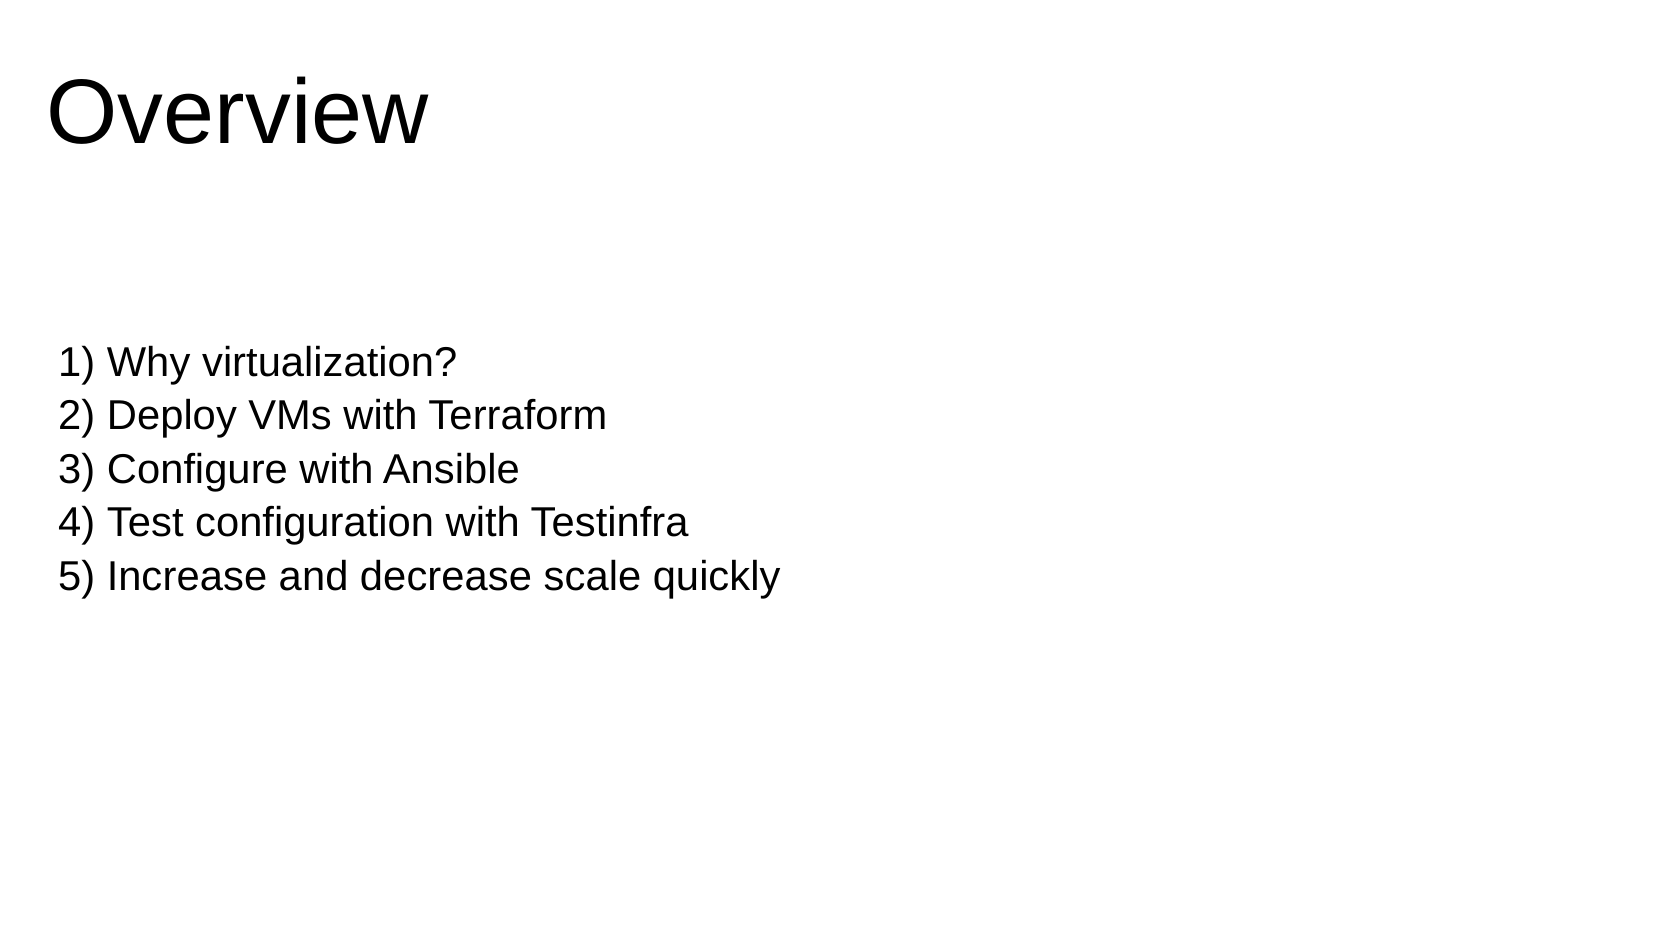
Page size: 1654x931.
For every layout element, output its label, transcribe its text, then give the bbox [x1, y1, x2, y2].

title Overview [0, 34, 476, 190]
subtitle Why virtualization? Deploy VMs with Terraform Configure with Ansible Test configuration with Testinfra Increase and decrease scale quickly [58, 221, 1596, 709]
